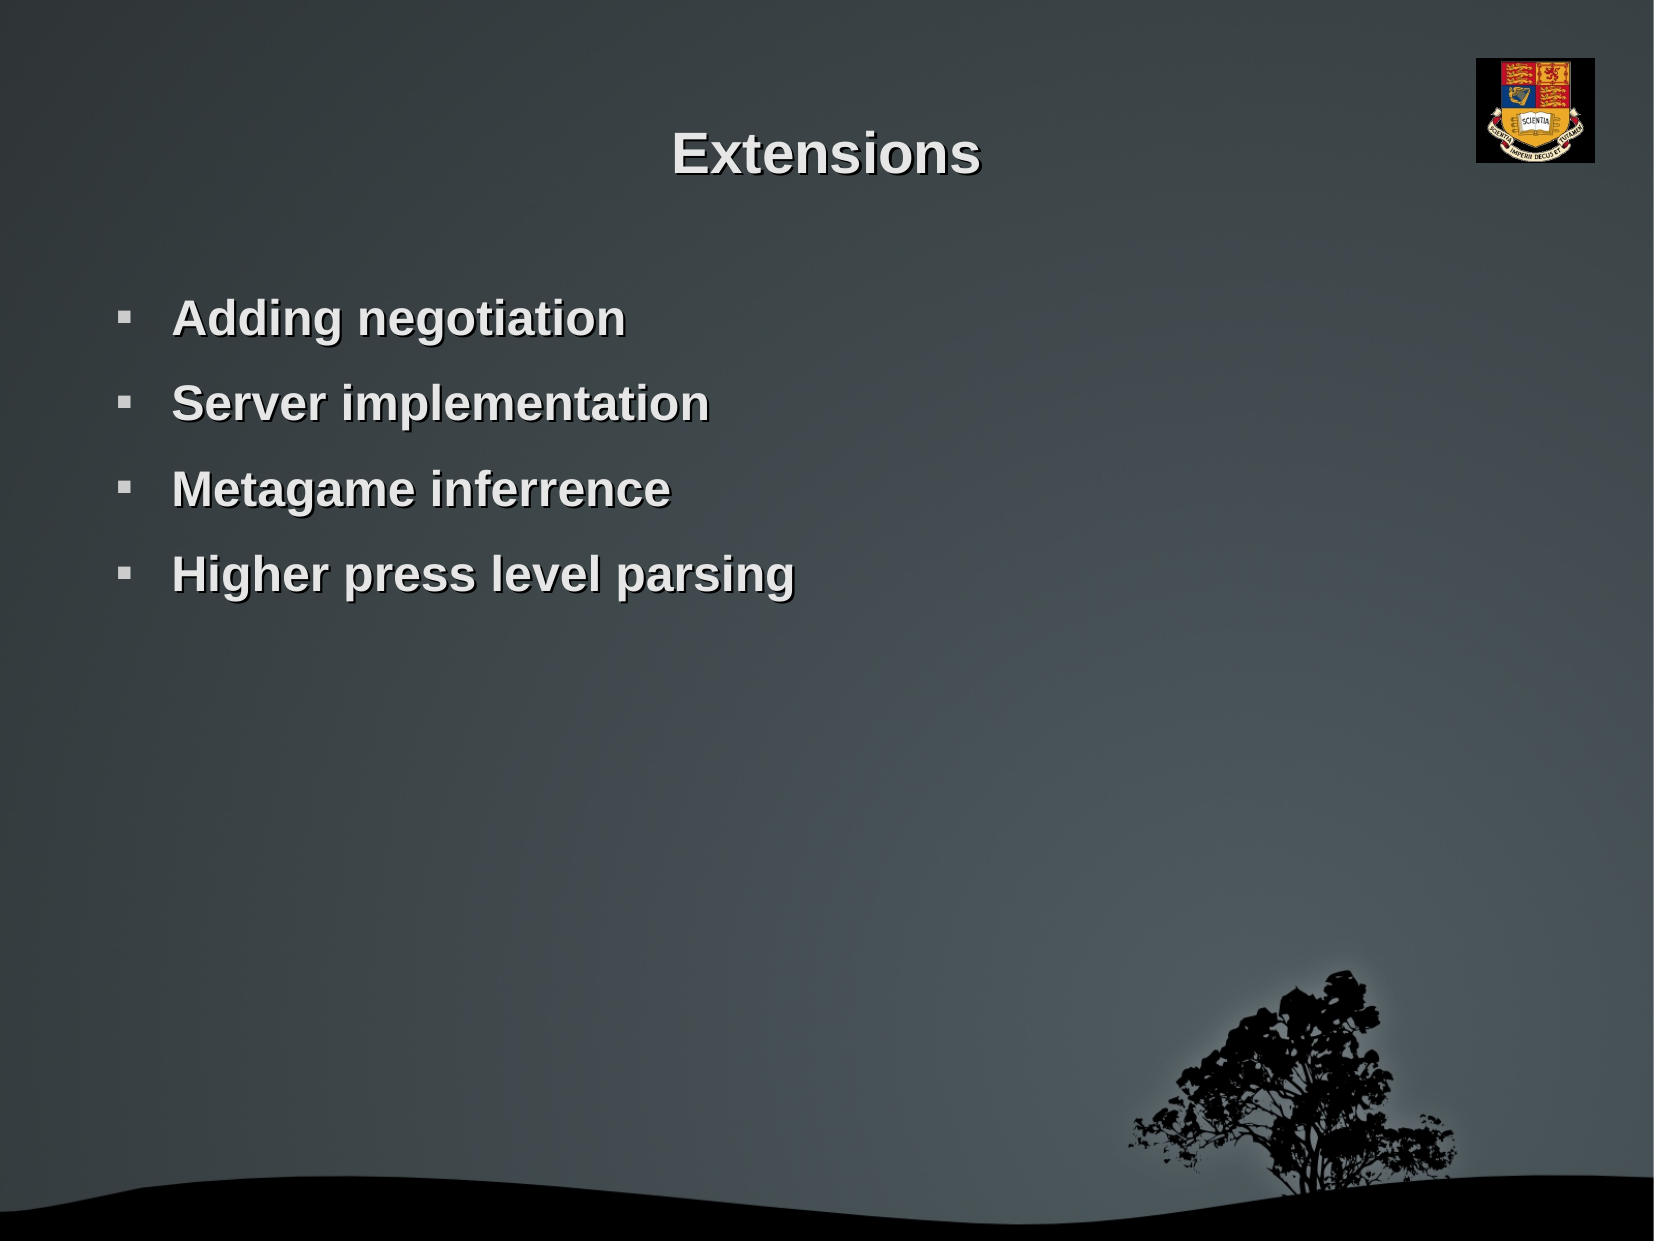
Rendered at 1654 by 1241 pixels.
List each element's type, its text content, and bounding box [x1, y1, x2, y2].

list Adding negotiation Server implementation Metagame inferrence Higher press level parsing [82, 290, 1571, 1109]
title Extensions [82, 49, 1571, 257]
picture [0, 0, 1654, 1241]
